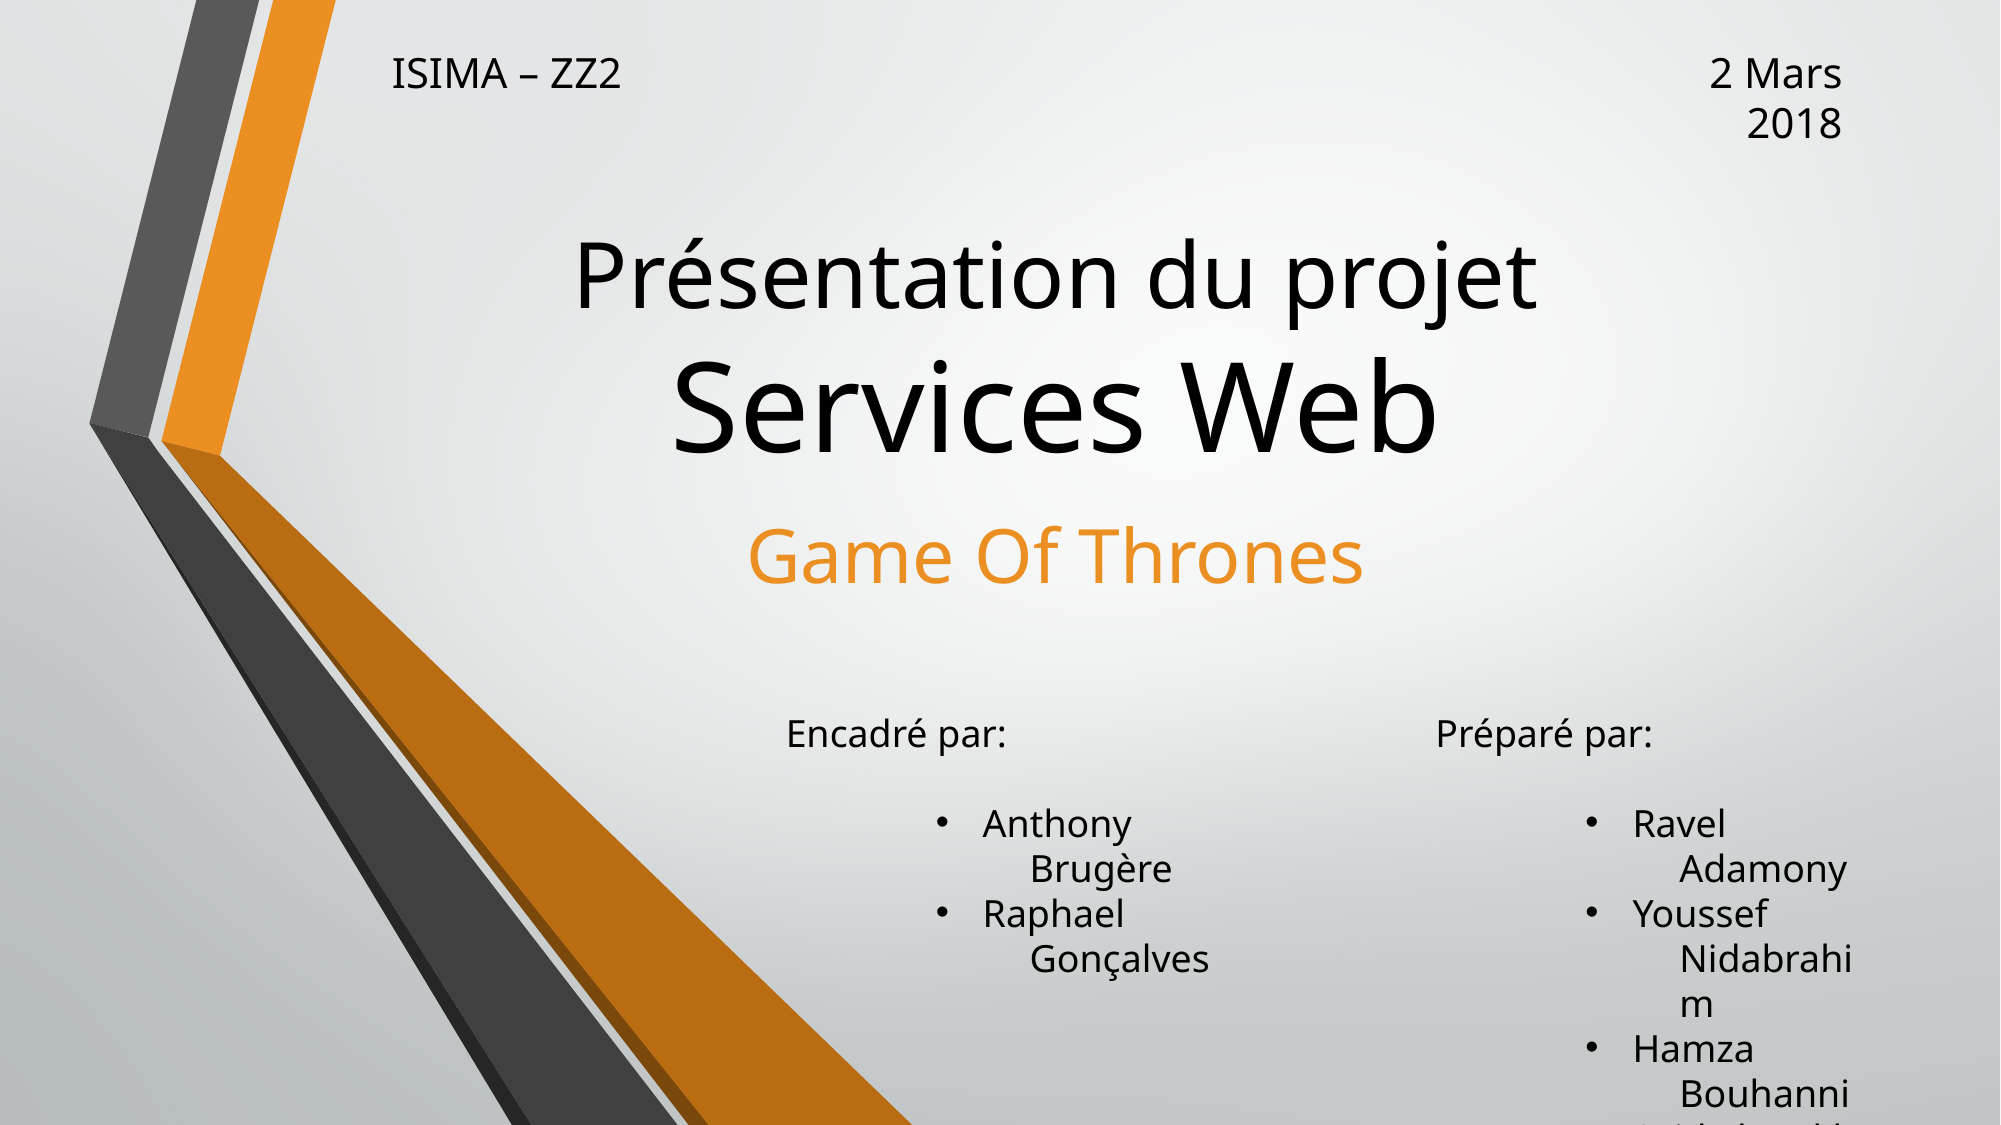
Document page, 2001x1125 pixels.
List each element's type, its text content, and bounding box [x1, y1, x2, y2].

subtitle Game Of Thrones [483, 501, 1630, 729]
title Présentation du projet Services Web [352, 55, 1760, 485]
text_box Encadré par: Anthony Brugère Raphael Gonçalves [770, 701, 1250, 899]
text_box Préparé par: Ravel Adamony Youssef Nidabrahim Hamza Bouhanni Said El Farkh Anass El Mkoudi [1420, 701, 1900, 1036]
text_box 2 Mars 2018 [1694, 38, 1961, 100]
text_box ISIMA – ZZ2 [376, 38, 644, 100]
